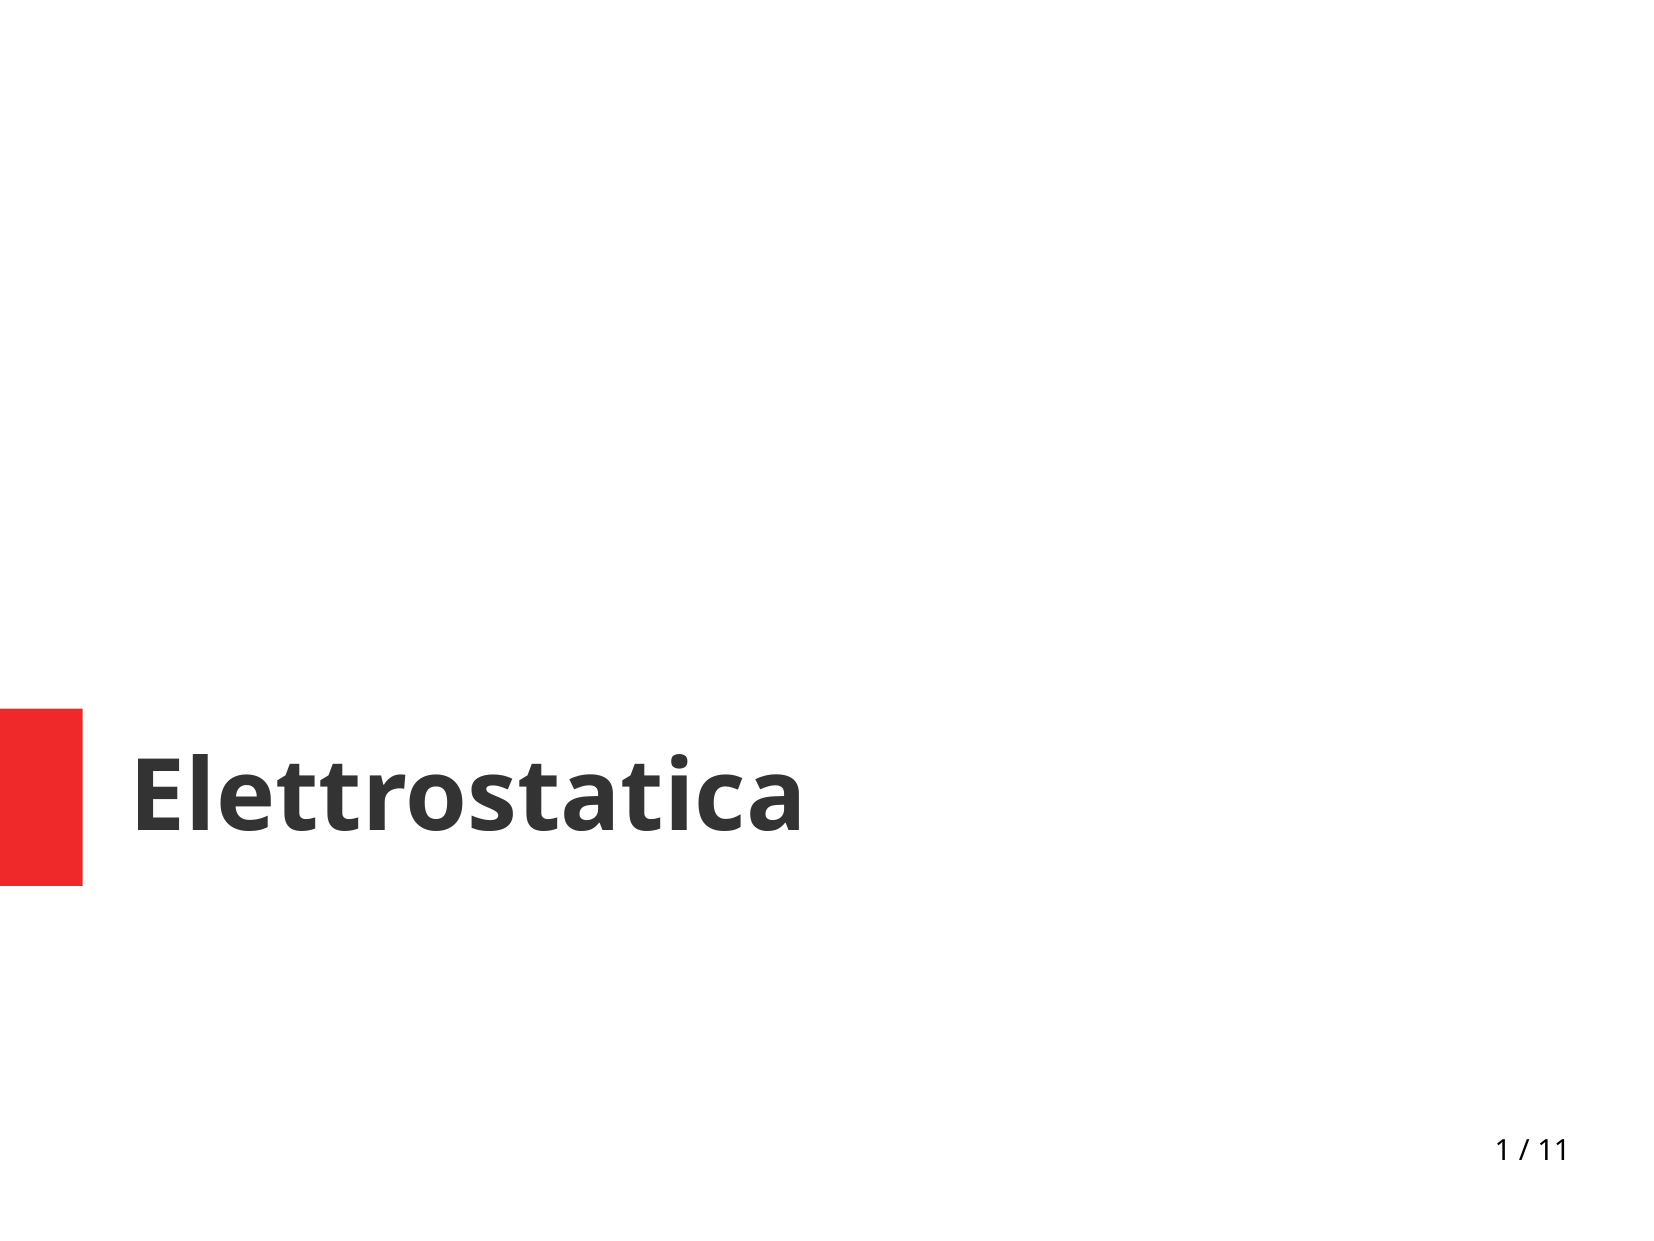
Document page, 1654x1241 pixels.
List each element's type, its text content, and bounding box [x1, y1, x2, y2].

title Elettrostatica [129, 655, 1536, 928]
